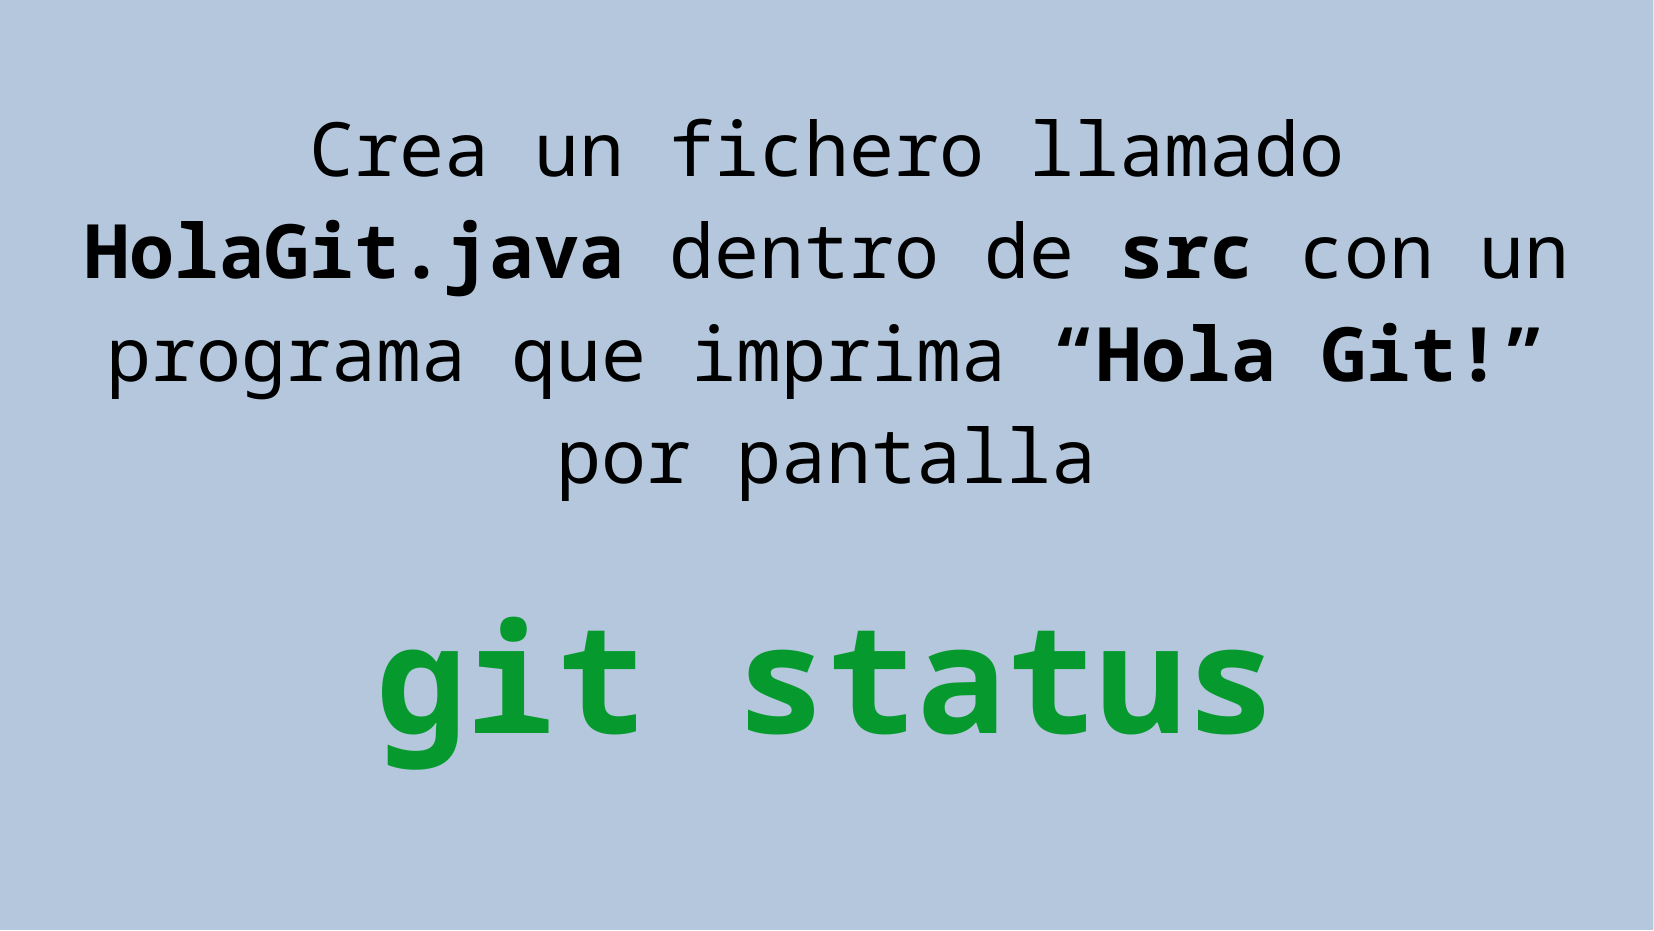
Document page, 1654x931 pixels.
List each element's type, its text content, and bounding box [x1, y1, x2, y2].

subtitle Crea un fichero llamado HolaGit.java dentro de src con un programa que imprima “Hola Git!” por pantalla git status [82, 76, 1571, 797]
